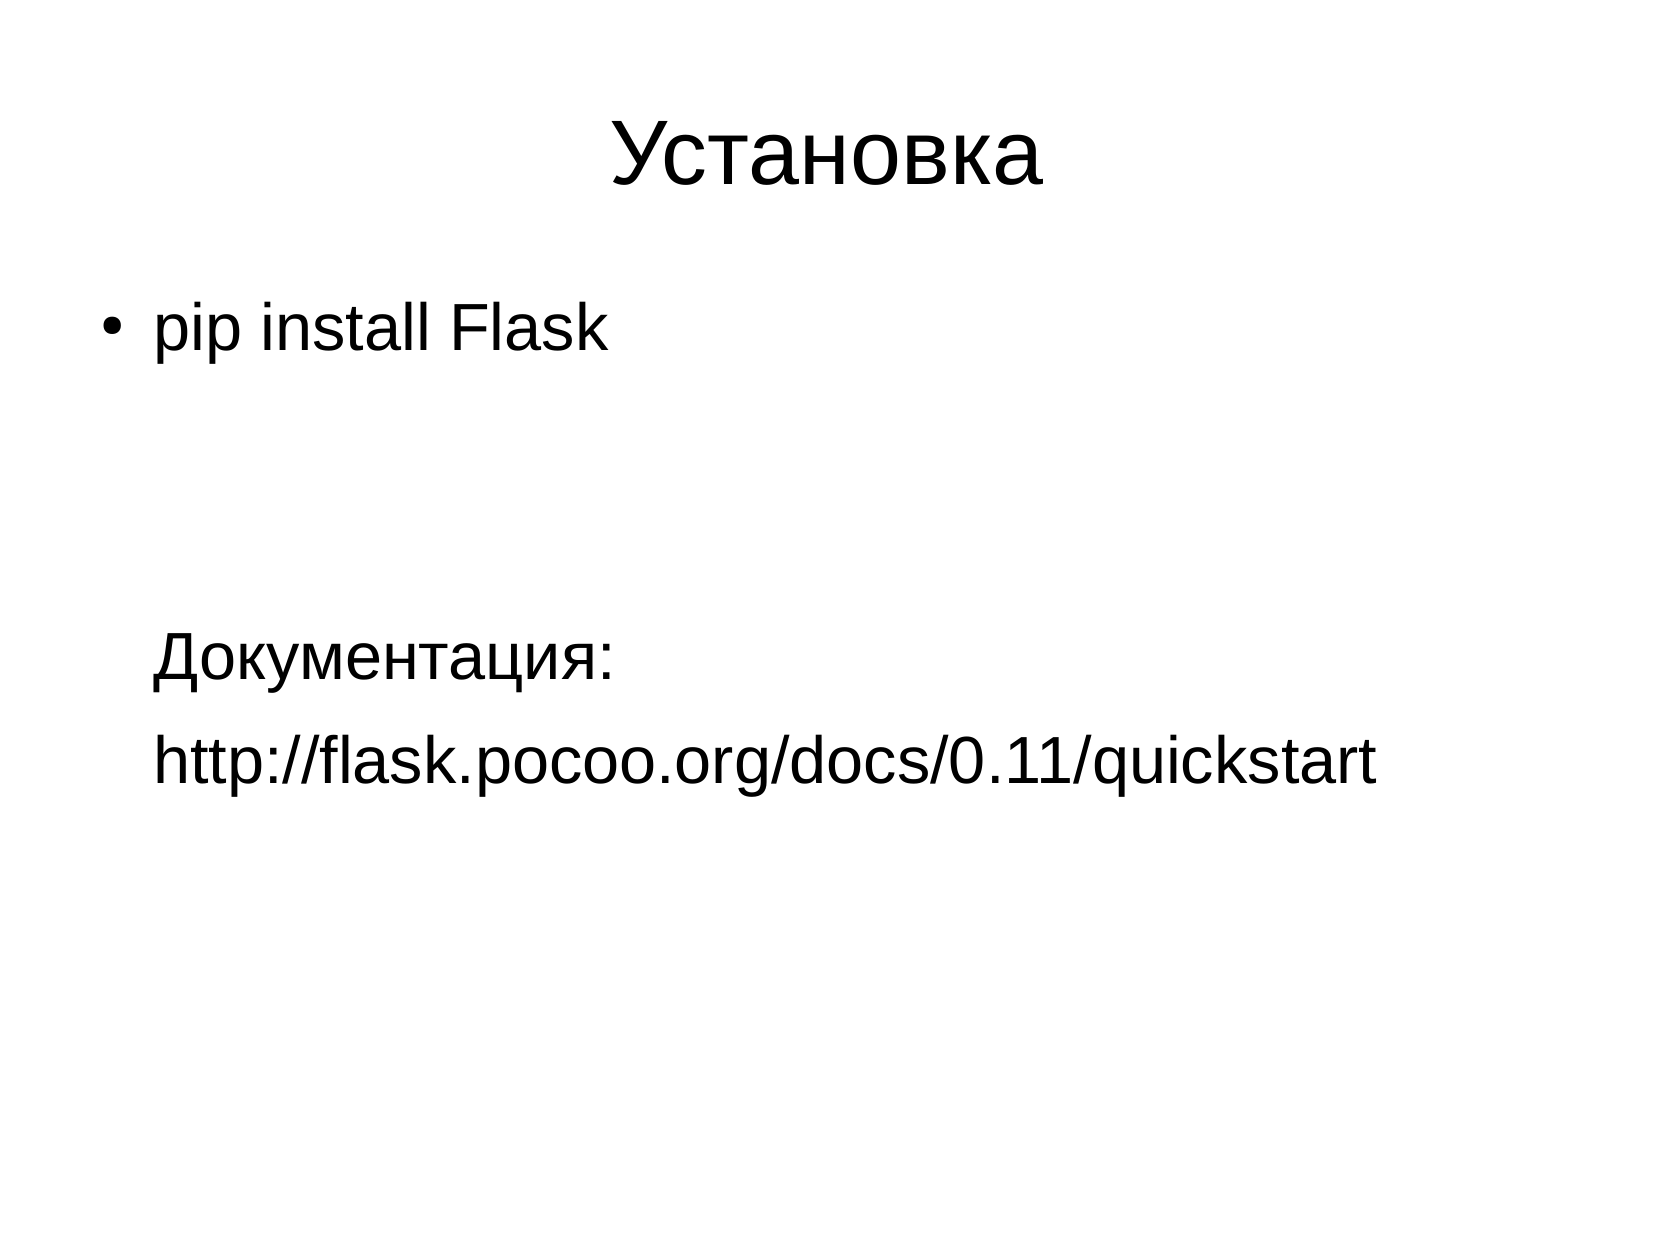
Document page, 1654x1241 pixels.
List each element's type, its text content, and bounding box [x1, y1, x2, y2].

list pip install Flask Документация: http://flask.pocoo.org/docs/0.11/quickstart [82, 290, 1571, 1010]
title Установка [82, 49, 1571, 257]
